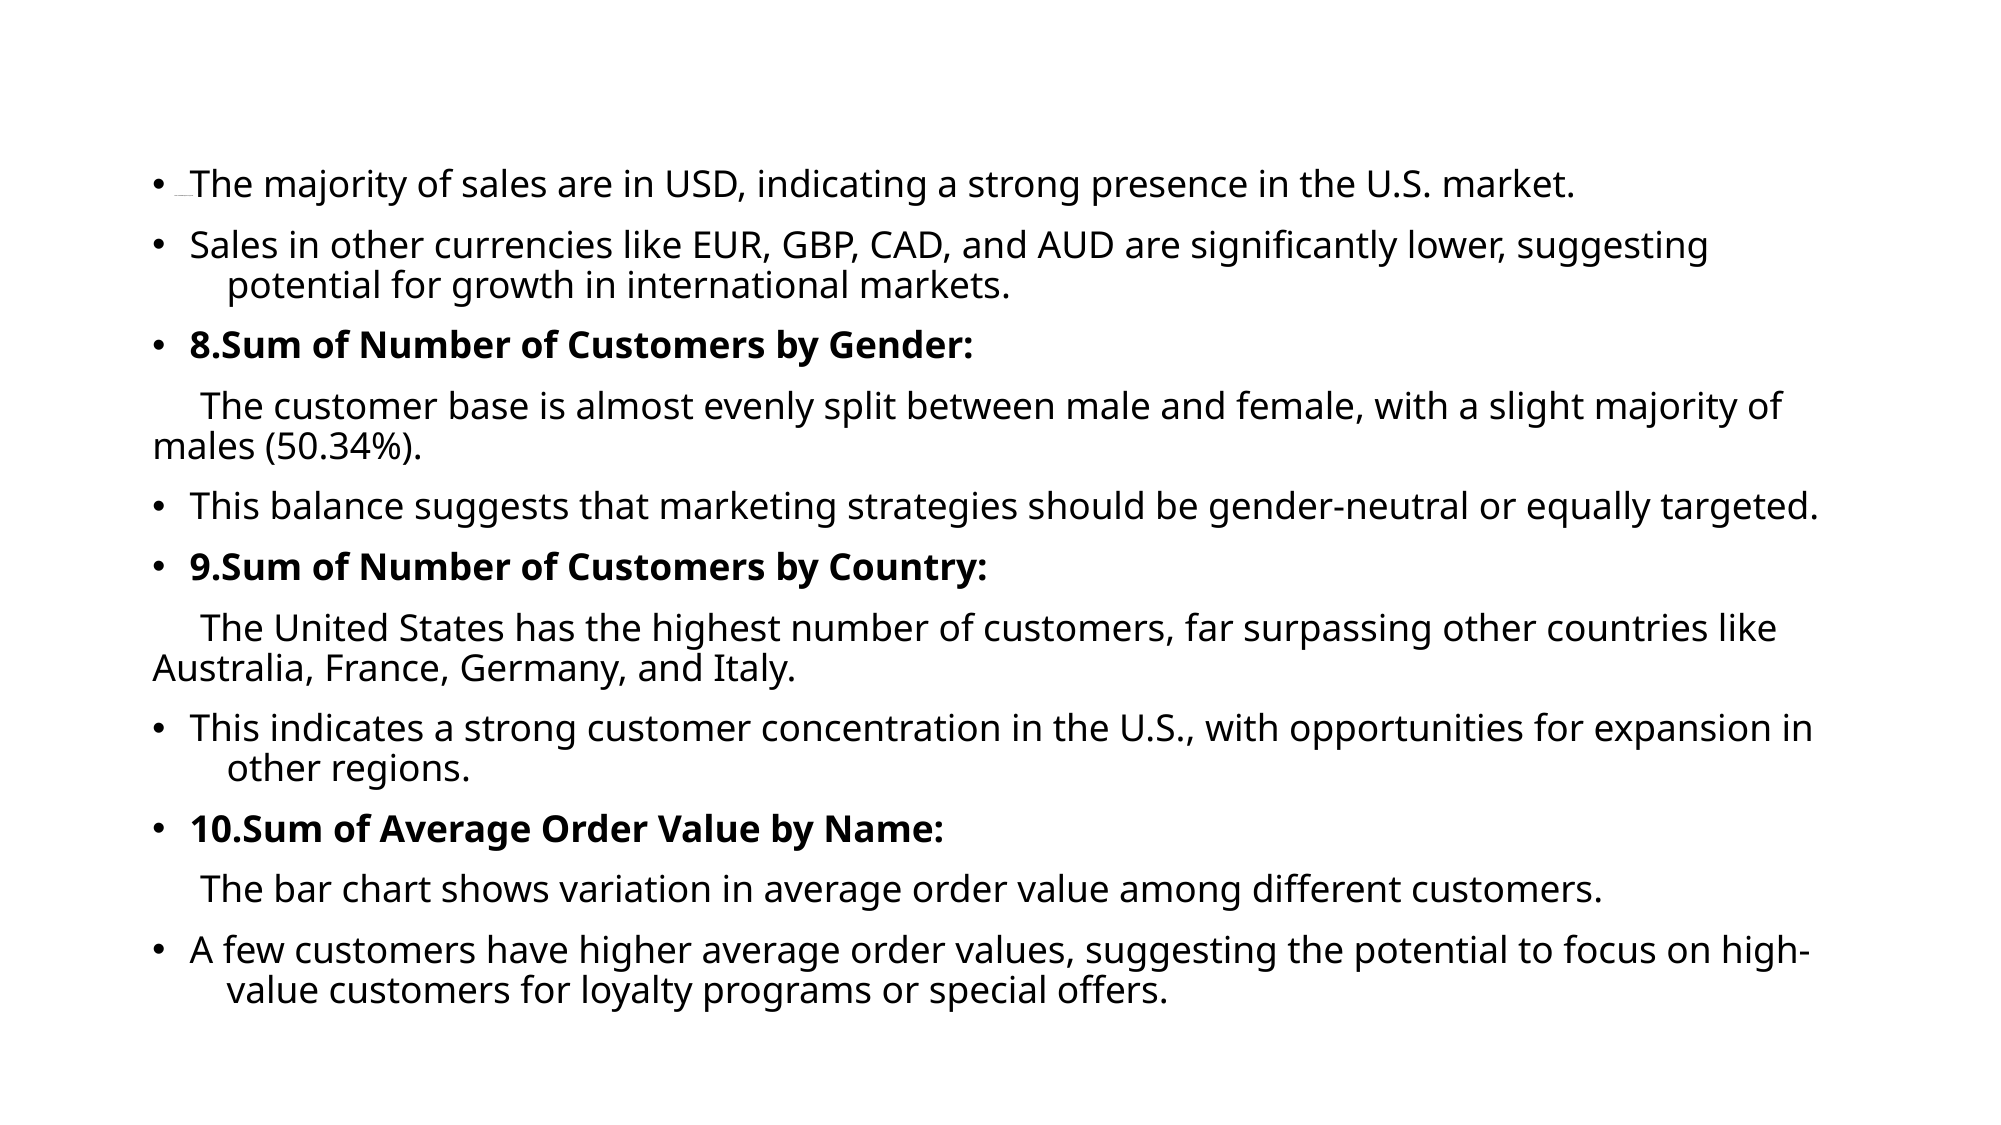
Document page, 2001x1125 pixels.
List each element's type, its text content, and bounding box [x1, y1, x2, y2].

list The majority of sales are in USD, indicating a strong presence in the U.S. market. Sales in other currencies like EUR, GBP, CAD, and AUD are significantly lower, suggesting potential for growth in international markets. 8.Sum of Number of Customers by Gender: The customer base is almost evenly split between male and female, with a slight majority of males (50.34%). This balance suggests that marketing strategies should be gender-neutral or equally targeted. 9.Sum of Number of Customers by Country: The United States has the highest number of customers, far surpassing other countries like Australia, France, Germany, and Italy. This indicates a strong customer concentration in the U.S., with opportunities for expansion in other regions. 10.Sum of Average Order Value by Name: The bar chart shows variation in average order value among different customers. A few customers have higher average order values, suggesting the potential to focus on high-value customers for loyalty programs or special offers. [137, 158, 1863, 1062]
